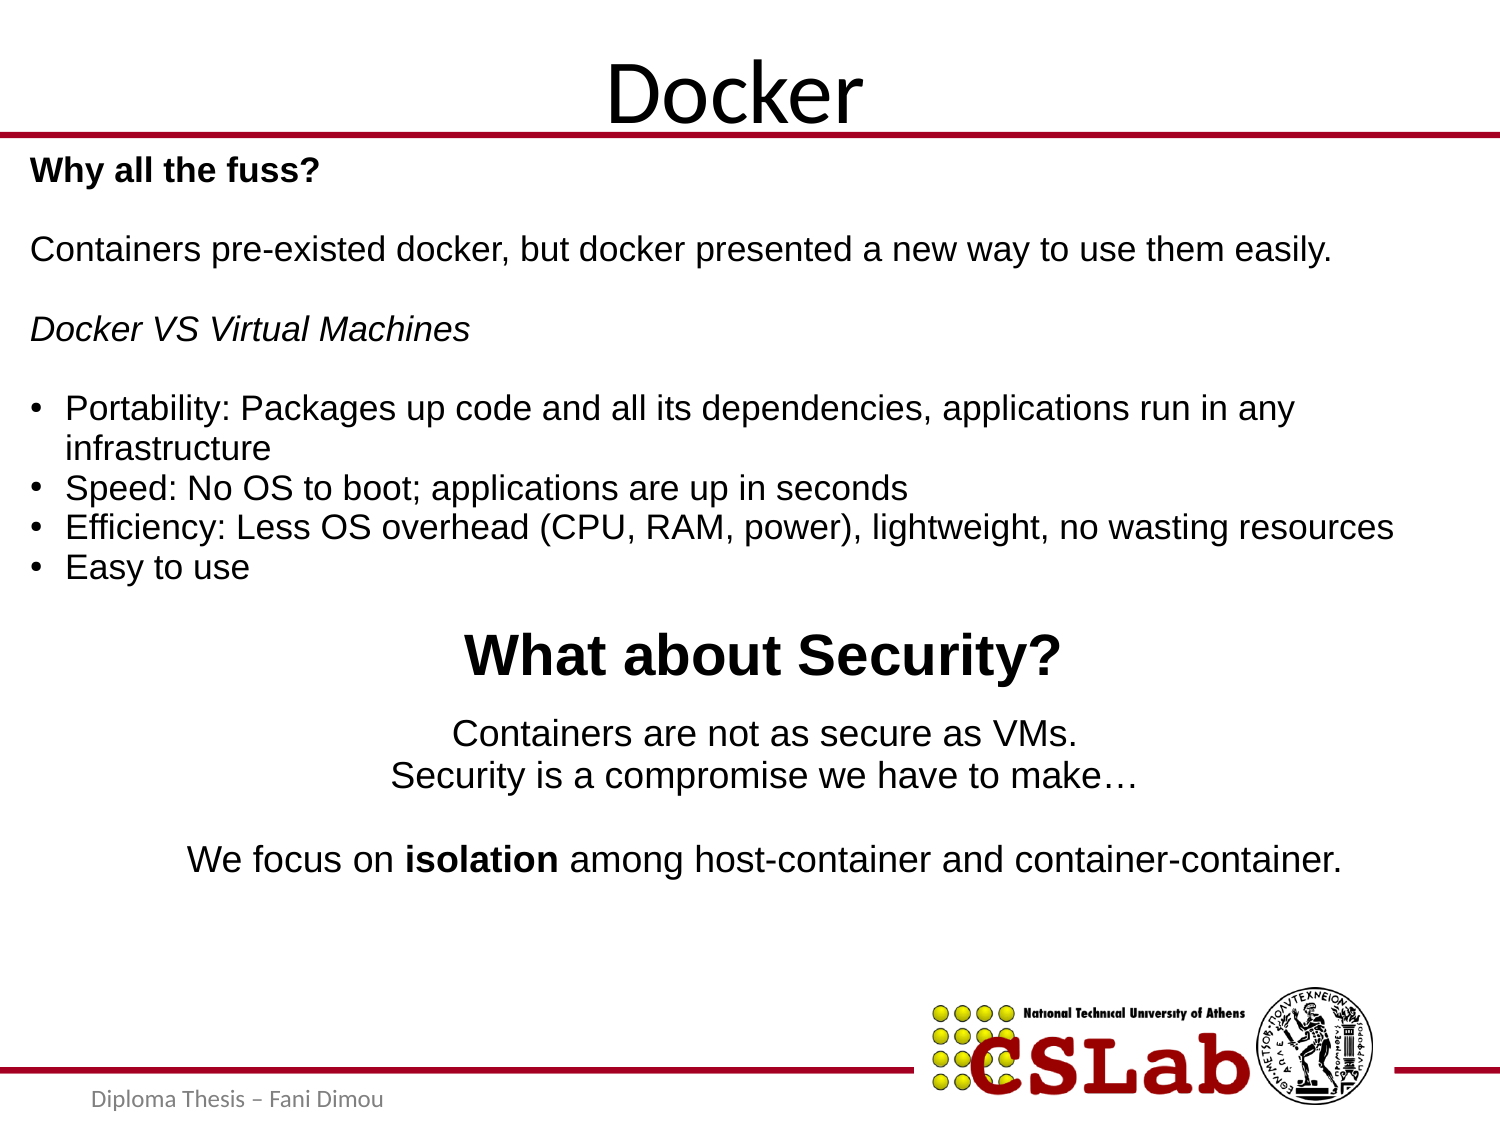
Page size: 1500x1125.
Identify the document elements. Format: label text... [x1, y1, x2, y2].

text_box Containers are not as secure as VMs. Security is a compromise we have to make… We focus on isolation among host-container and container-container. [60, 705, 1471, 946]
text_box Docker [60, 0, 1410, 142]
picture [925, 987, 1373, 1105]
text_box What about Security? [450, 615, 1081, 705]
text_box Why all the fuss? Containers pre-existed docker, but docker presented a new way to use them easily. Docker VS Virtual Machines Portability: Packages up code and all its dependencies, applications run in any infrastructure Speed: No OS to boot; applications are up in seconds Efficiency: Less OS overhead (CPU, RAM, power), lightweight, no wasting resources Easy to use [15, 142, 1500, 675]
